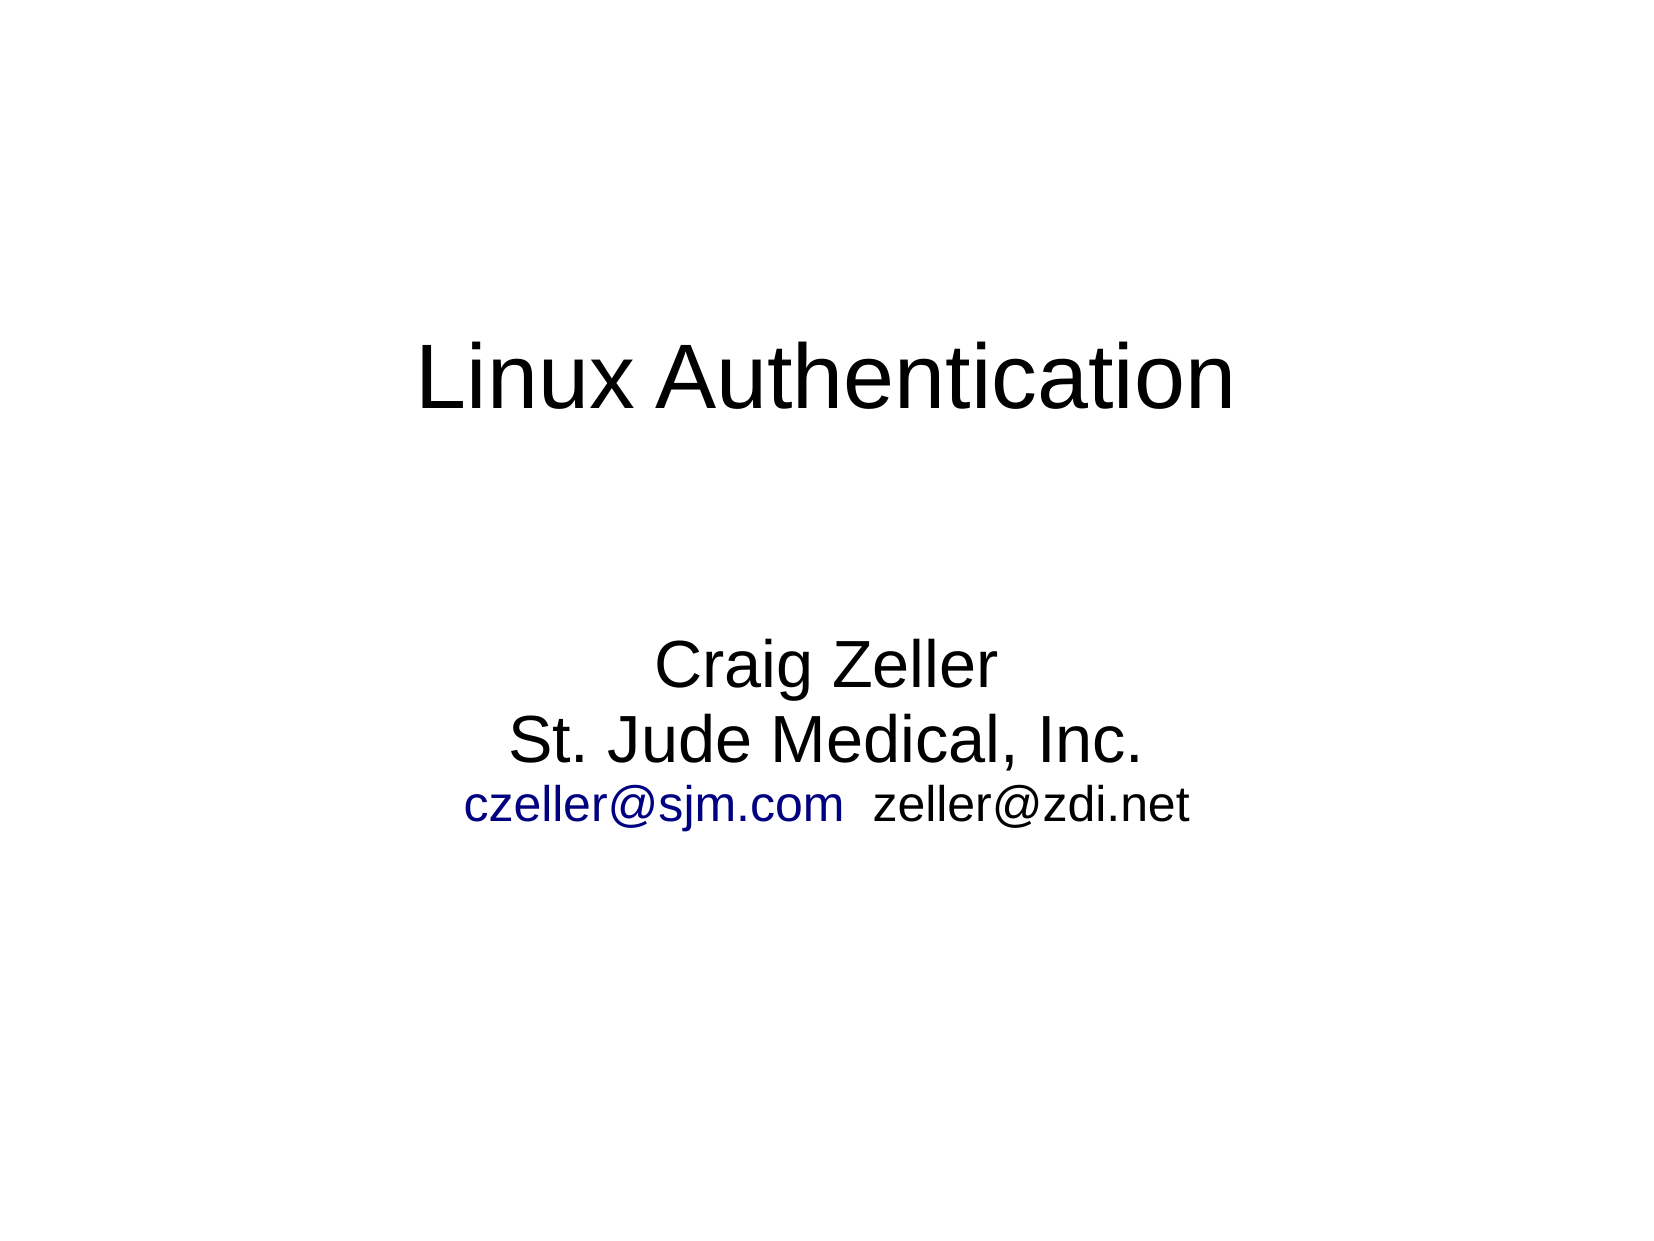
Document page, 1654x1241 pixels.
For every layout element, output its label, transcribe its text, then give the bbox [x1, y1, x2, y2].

title Linux Authentication [82, 272, 1571, 450]
subtitle Craig Zeller St. Jude Medical, Inc. czeller@sjm.com zeller@zdi.net [82, 450, 1571, 1010]
